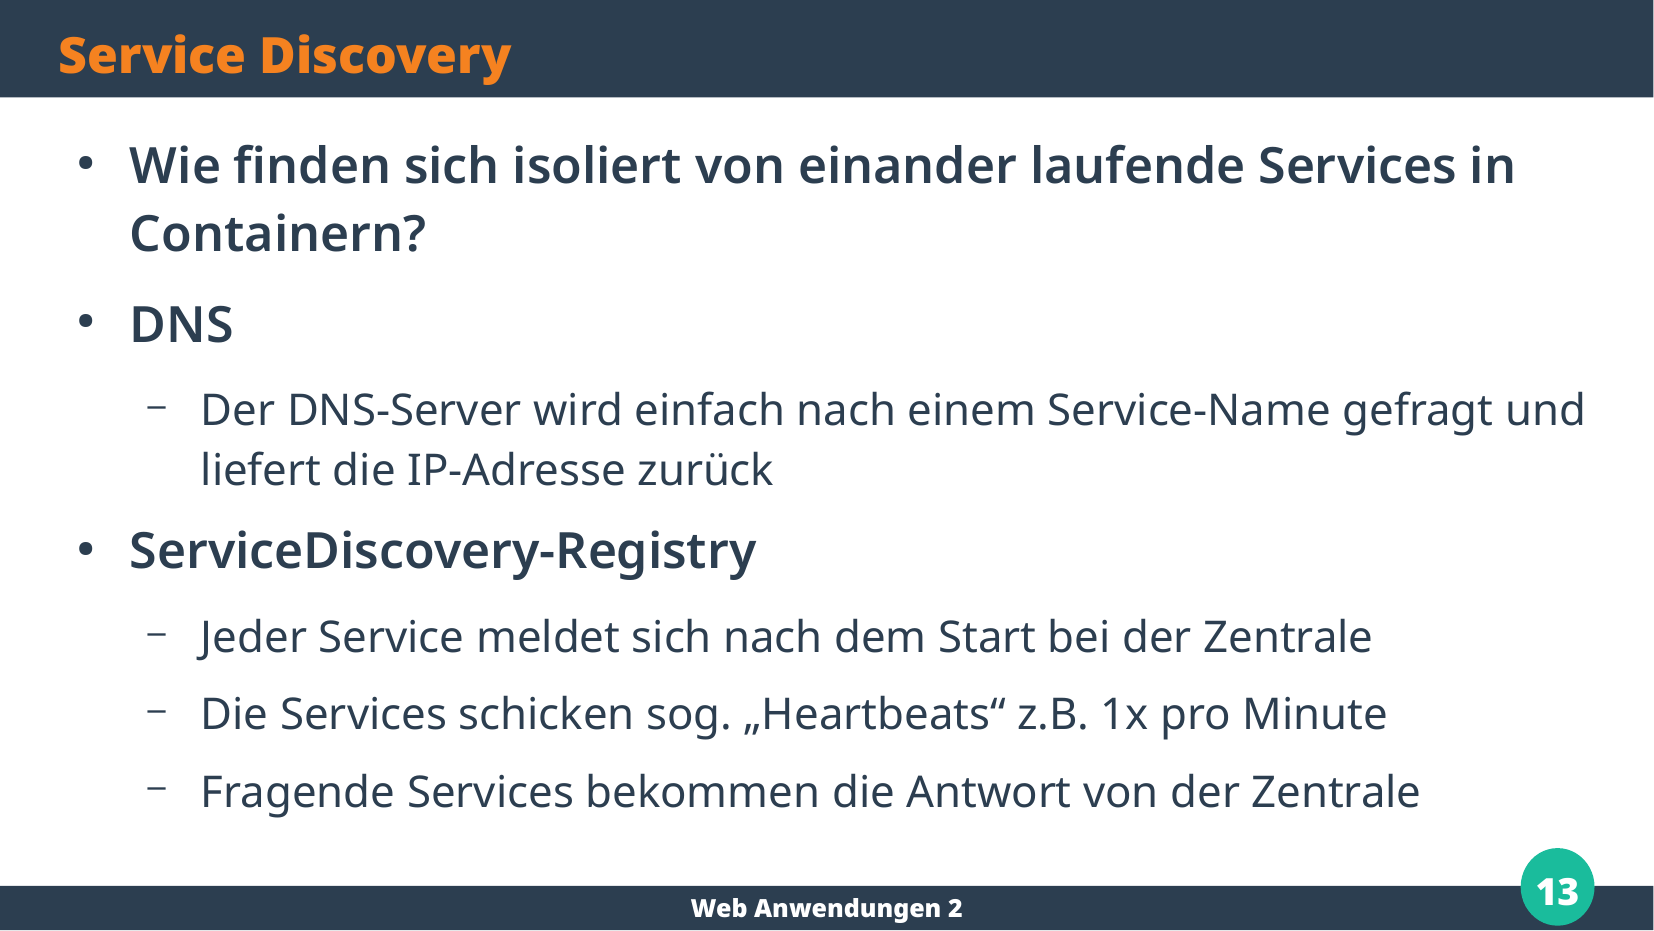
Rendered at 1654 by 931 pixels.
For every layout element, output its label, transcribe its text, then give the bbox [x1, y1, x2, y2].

list Wie finden sich isoliert von einander laufende Services in Containern? DNS Der DNS-Server wird einfach nach einem Service-Name gefragt und liefert die IP-Adresse zurück ServiceDiscovery-Registry Jeder Service meldet sich nach dem Start bei der Zentrale Die Services schicken sog. „Heartbeats“ z.B. 1x pro Minute Fragende Services bekommen die Antwort von der Zentrale [59, 129, 1595, 864]
title Service Discovery [59, 8, 1595, 89]
